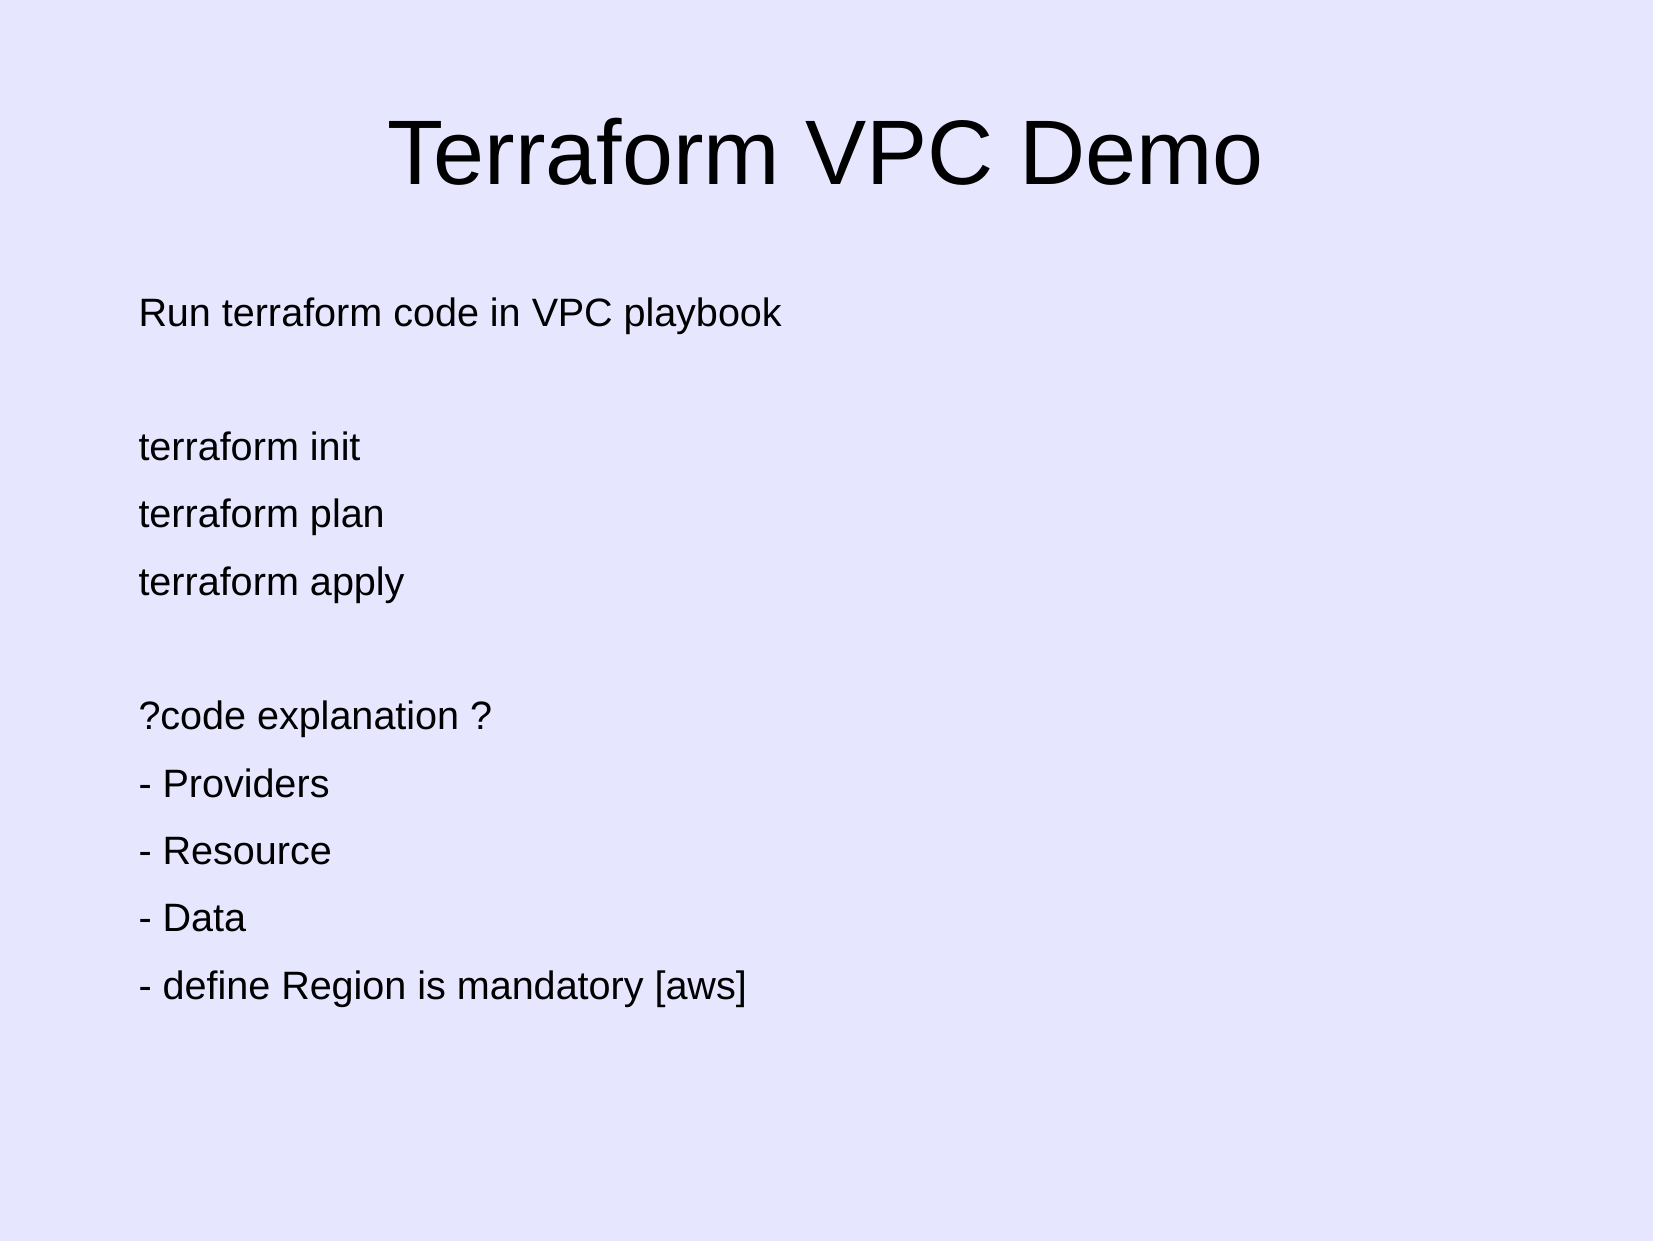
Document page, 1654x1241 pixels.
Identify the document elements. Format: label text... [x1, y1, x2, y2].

title Terraform VPC Demo [82, 49, 1571, 257]
list Run terraform code in VPC playbook terraform init terraform plan terraform apply ?code explanation ? - Providers - Resource - Data - define Region is mandatory [aws] [82, 290, 1571, 1010]
